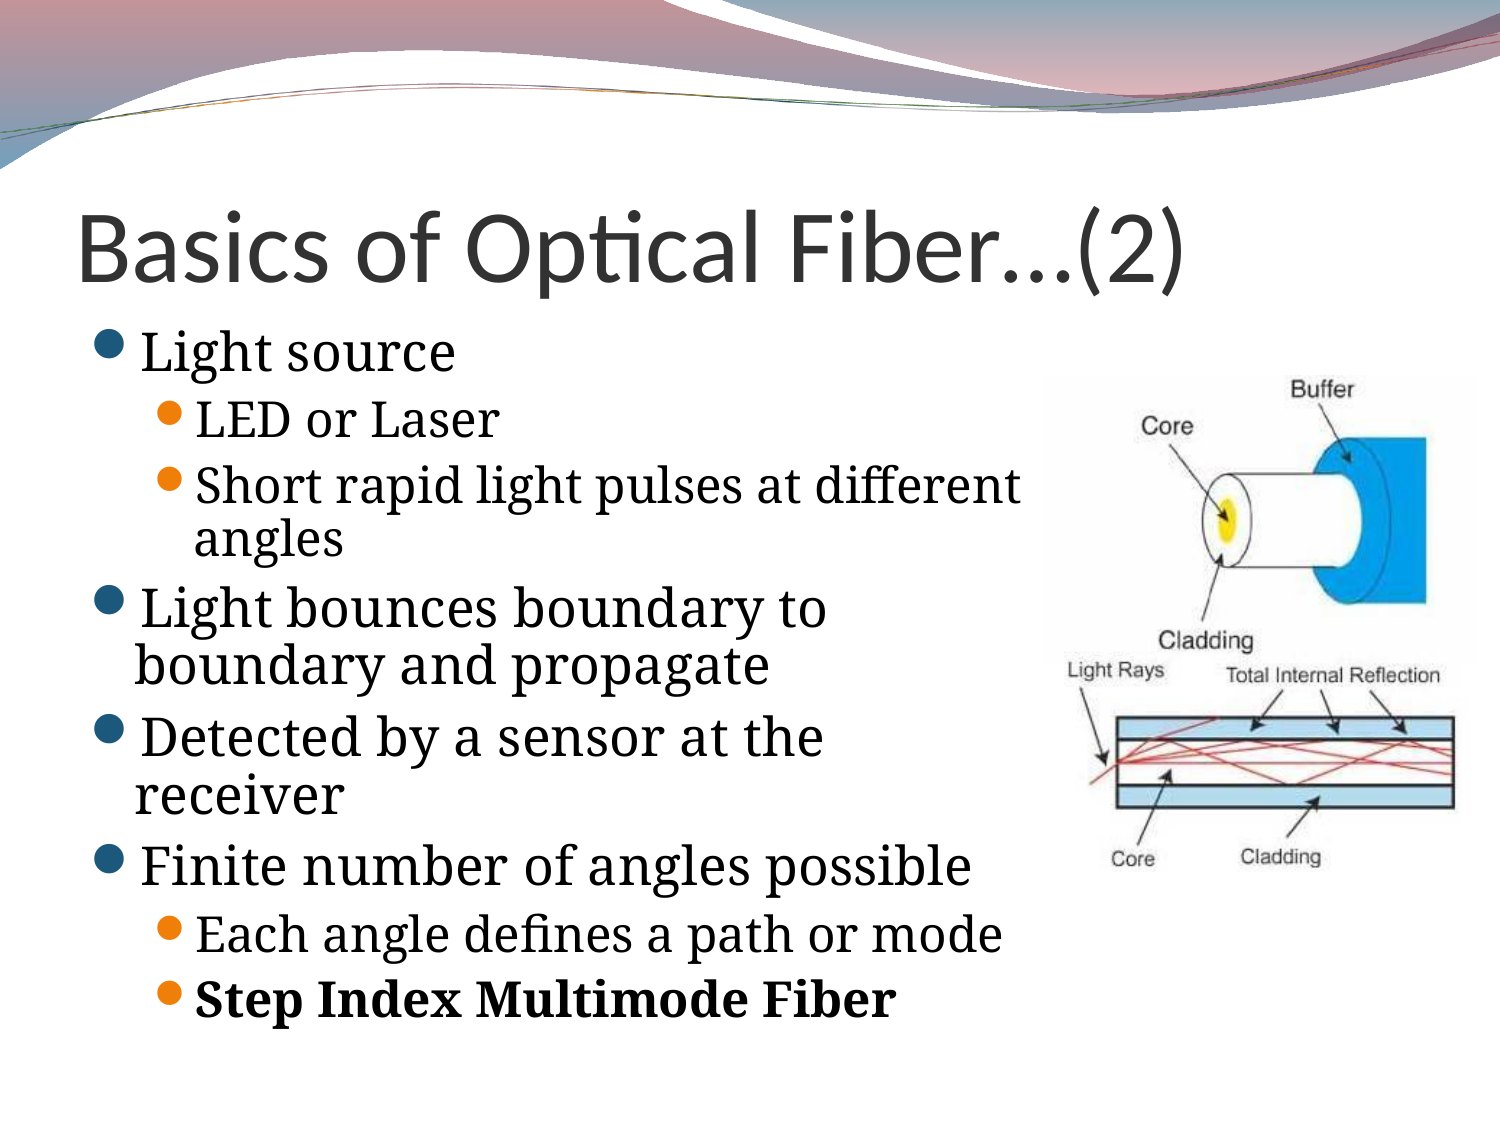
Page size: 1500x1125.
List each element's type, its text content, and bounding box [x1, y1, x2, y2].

list Light source LED or Laser Short rapid light pulses at different angles Light bounces boundary to boundary and propagate Detected by a sensor at the receiver Finite number of angles possible Each angle defines a path or mode Step Index Multimode Fiber [75, 317, 1063, 1038]
picture [0, 33, 1500, 140]
title Basics of Optical Fiber…(2) [75, 115, 1426, 304]
picture [1037, 375, 1476, 875]
